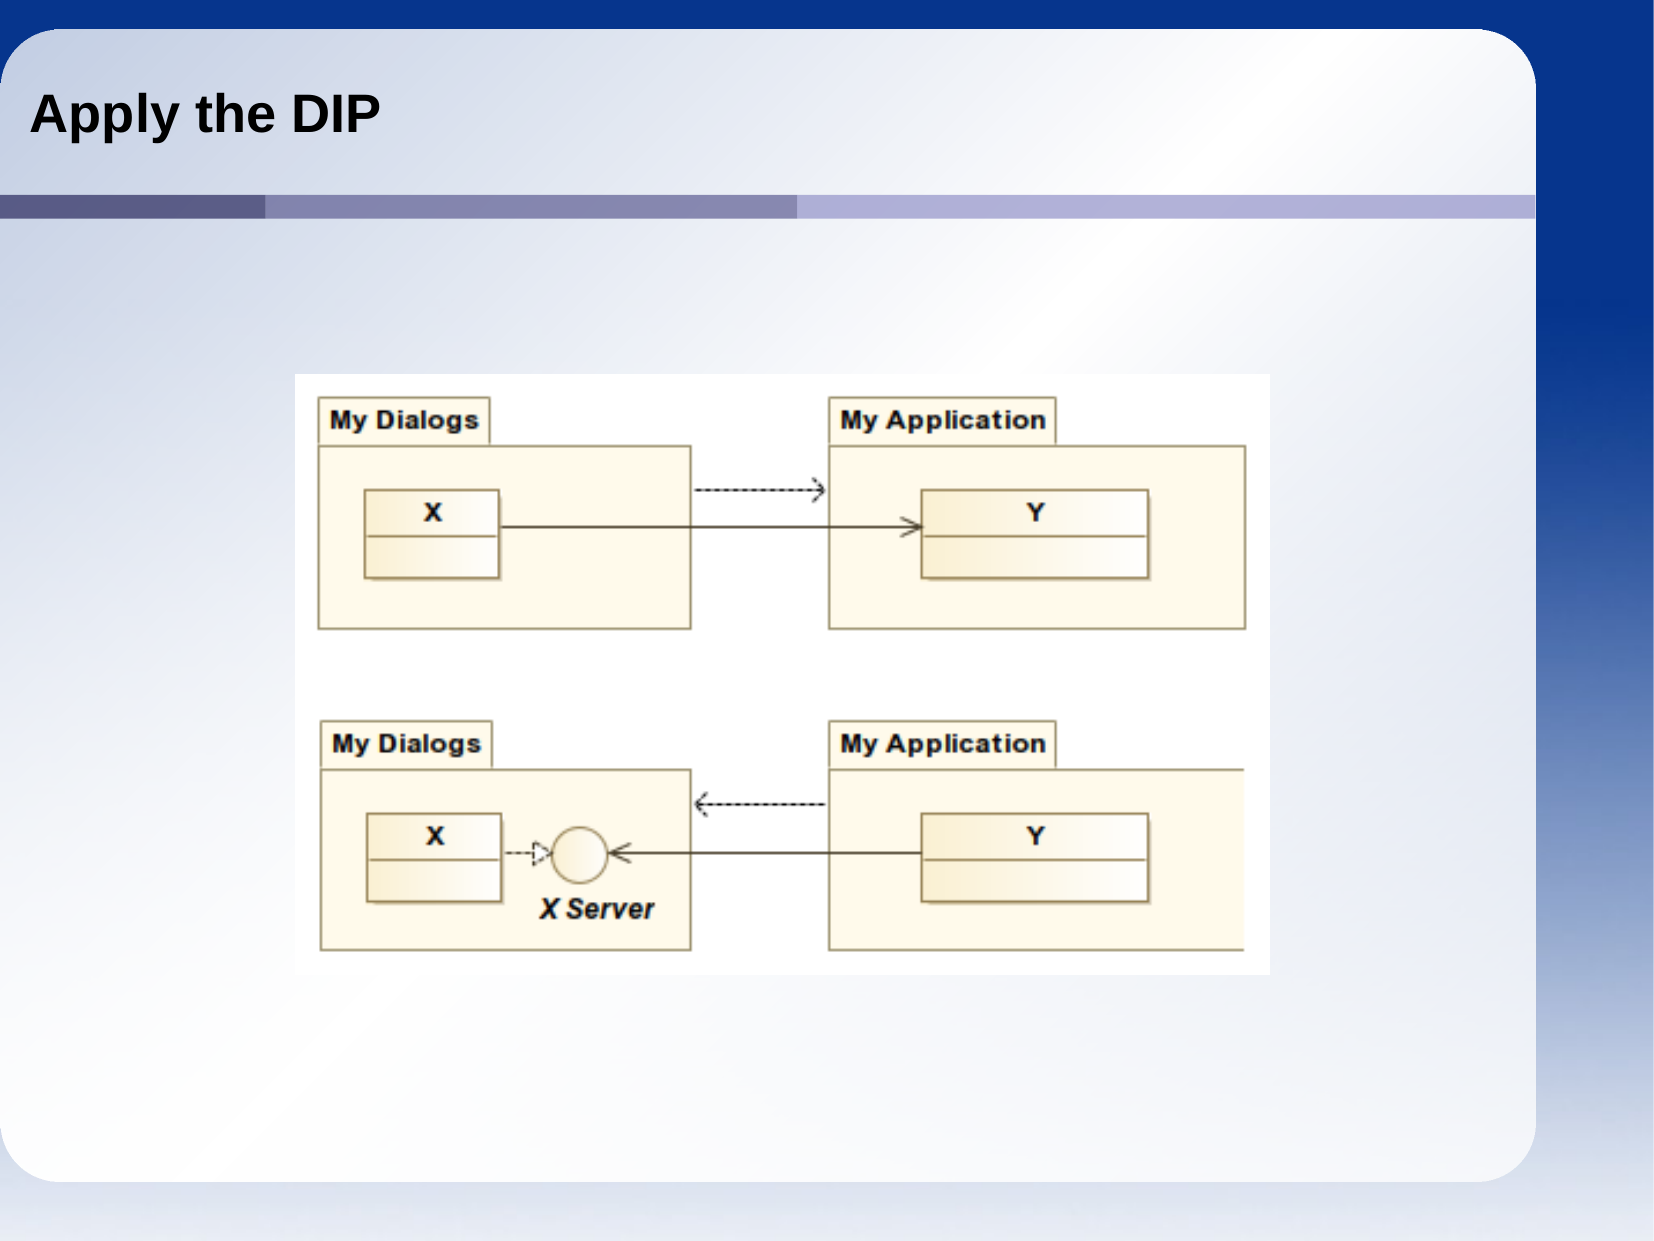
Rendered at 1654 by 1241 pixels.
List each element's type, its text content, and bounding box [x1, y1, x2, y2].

title Apply the DIP [29, 49, 1506, 178]
picture [295, 374, 1270, 975]
picture [0, 0, 1654, 1241]
